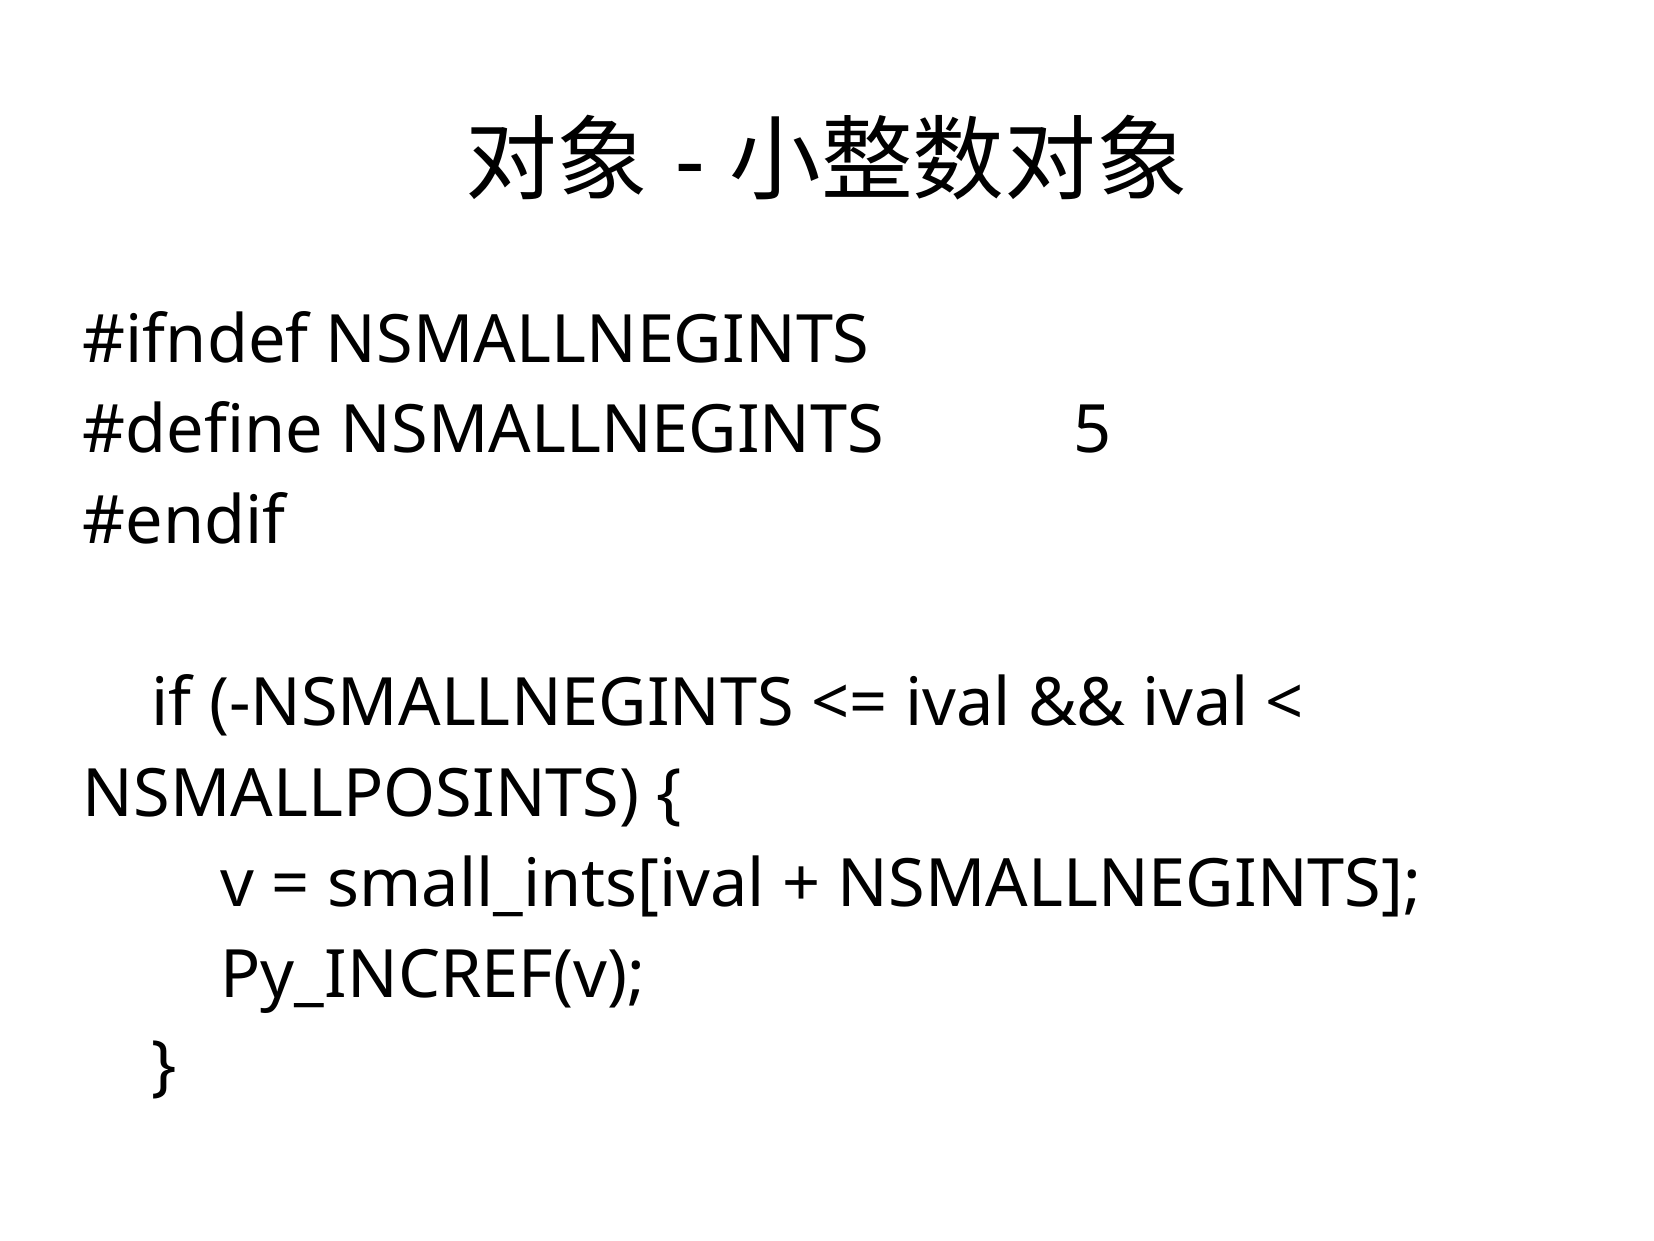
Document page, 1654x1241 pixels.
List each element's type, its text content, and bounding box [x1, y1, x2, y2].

title 对象-小整数对象 [82, 56, 1571, 250]
subtitle #ifndef NSMALLNEGINTS #define NSMALLNEGINTS 5 #endif if (-NSMALLNEGINTS <= ival && ival < NSMALLPOSINTS) { v = small_ints[ival + NSMALLNEGINTS]; Py_INCREF(v); } [82, 297, 1571, 1102]
